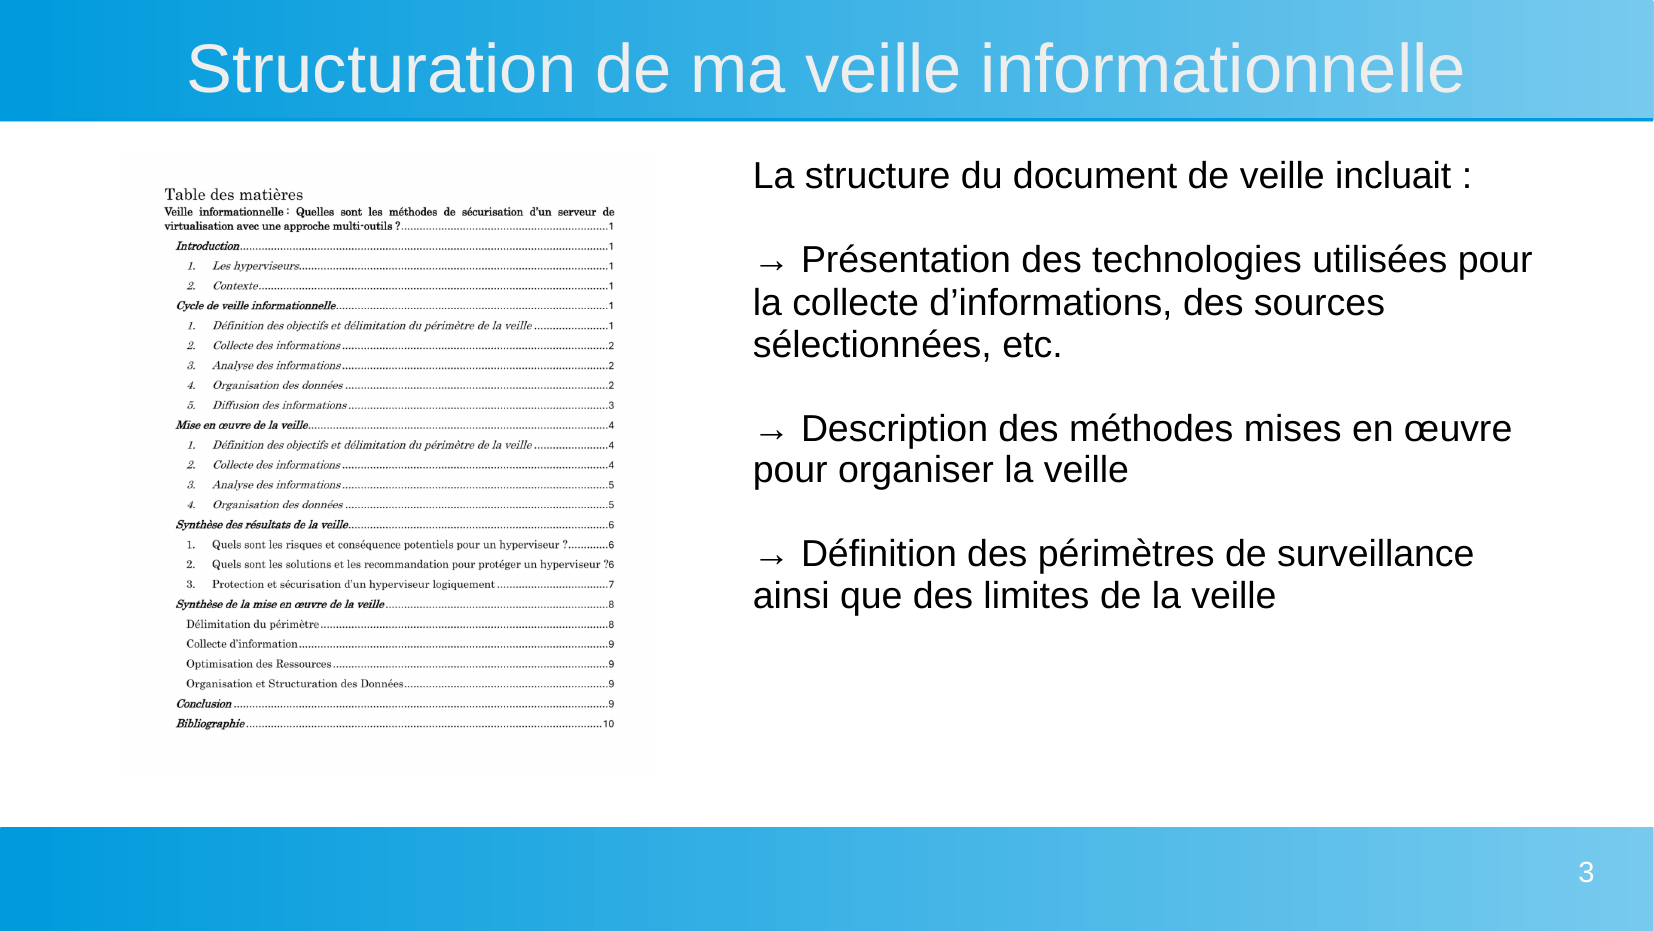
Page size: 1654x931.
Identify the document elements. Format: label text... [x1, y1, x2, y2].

picture [118, 147, 657, 776]
text_box La structure du document de veille incluait : → Présentation des technologies utilisées pour la collecte d’informations, des sources sélectionnées, etc. → Description des méthodes mises en œuvre pour organiser la veille → Définition des périmètres de surveillance ainsi que des limites de la veille [738, 147, 1565, 798]
title Structuration de ma veille informationnelle [59, 29, 1595, 108]
